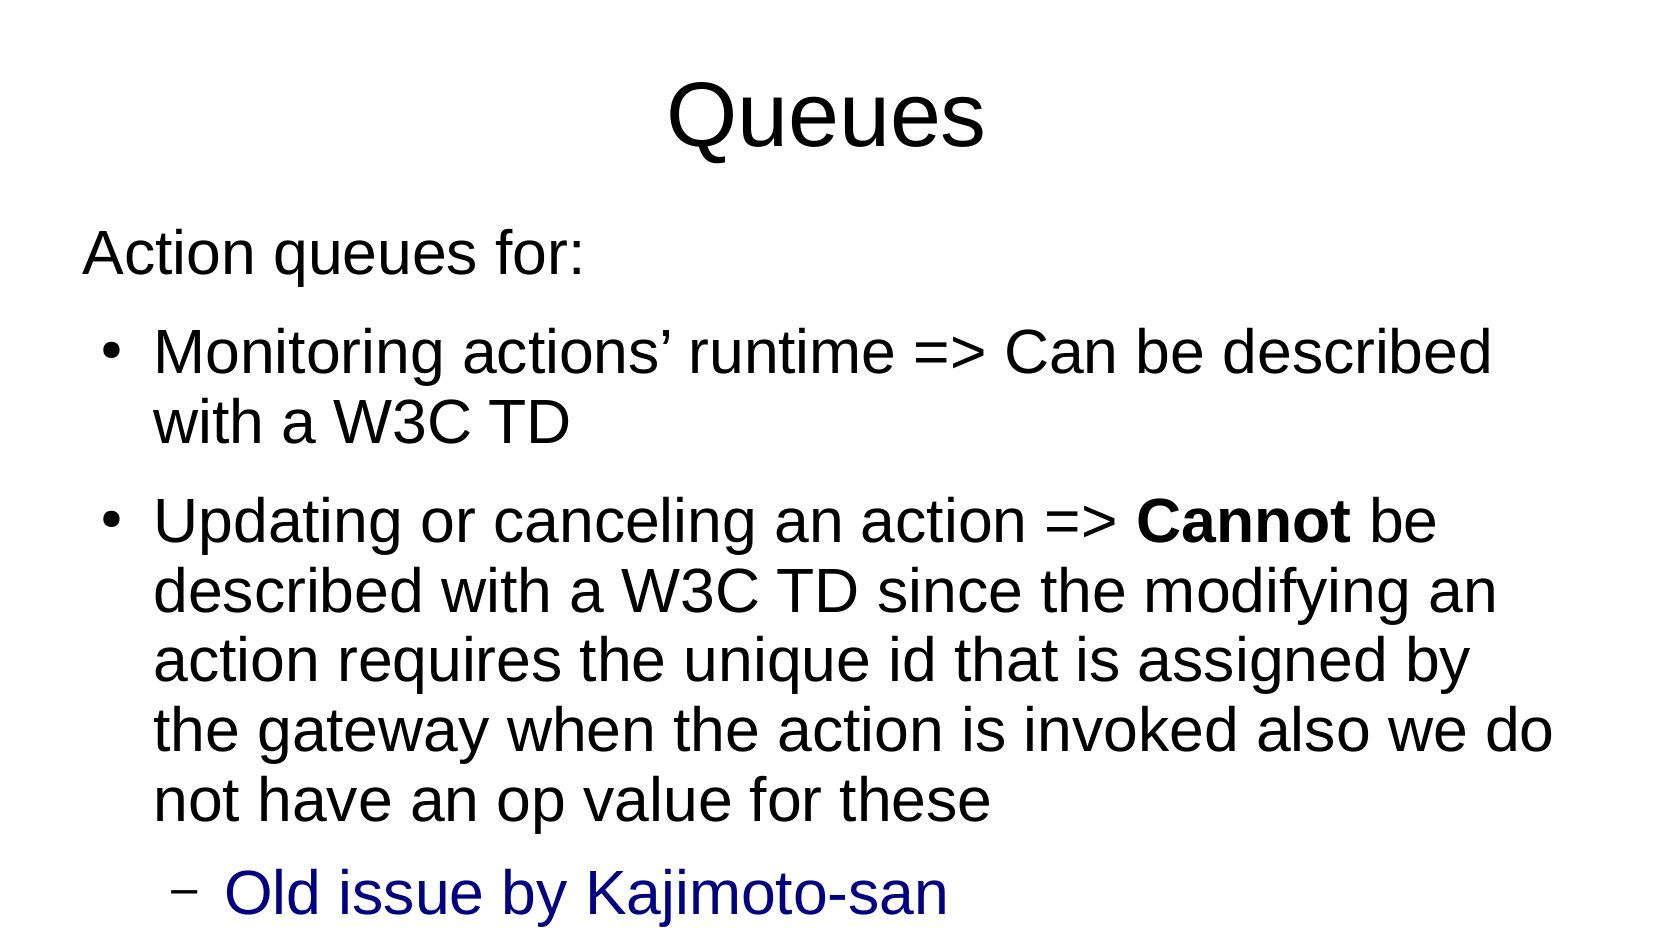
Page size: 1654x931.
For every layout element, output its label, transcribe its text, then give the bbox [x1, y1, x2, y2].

list Action queues for: Monitoring actions’ runtime => Can be described with a W3C TD Updating or canceling an action => Cannot be described with a W3C TD since the modifying an action requires the unique id that is assigned by the gateway when the action is invoked also we do not have an op value for these Old issue by Kajimoto-san [82, 217, 1571, 758]
title Queues [82, 37, 1571, 193]
